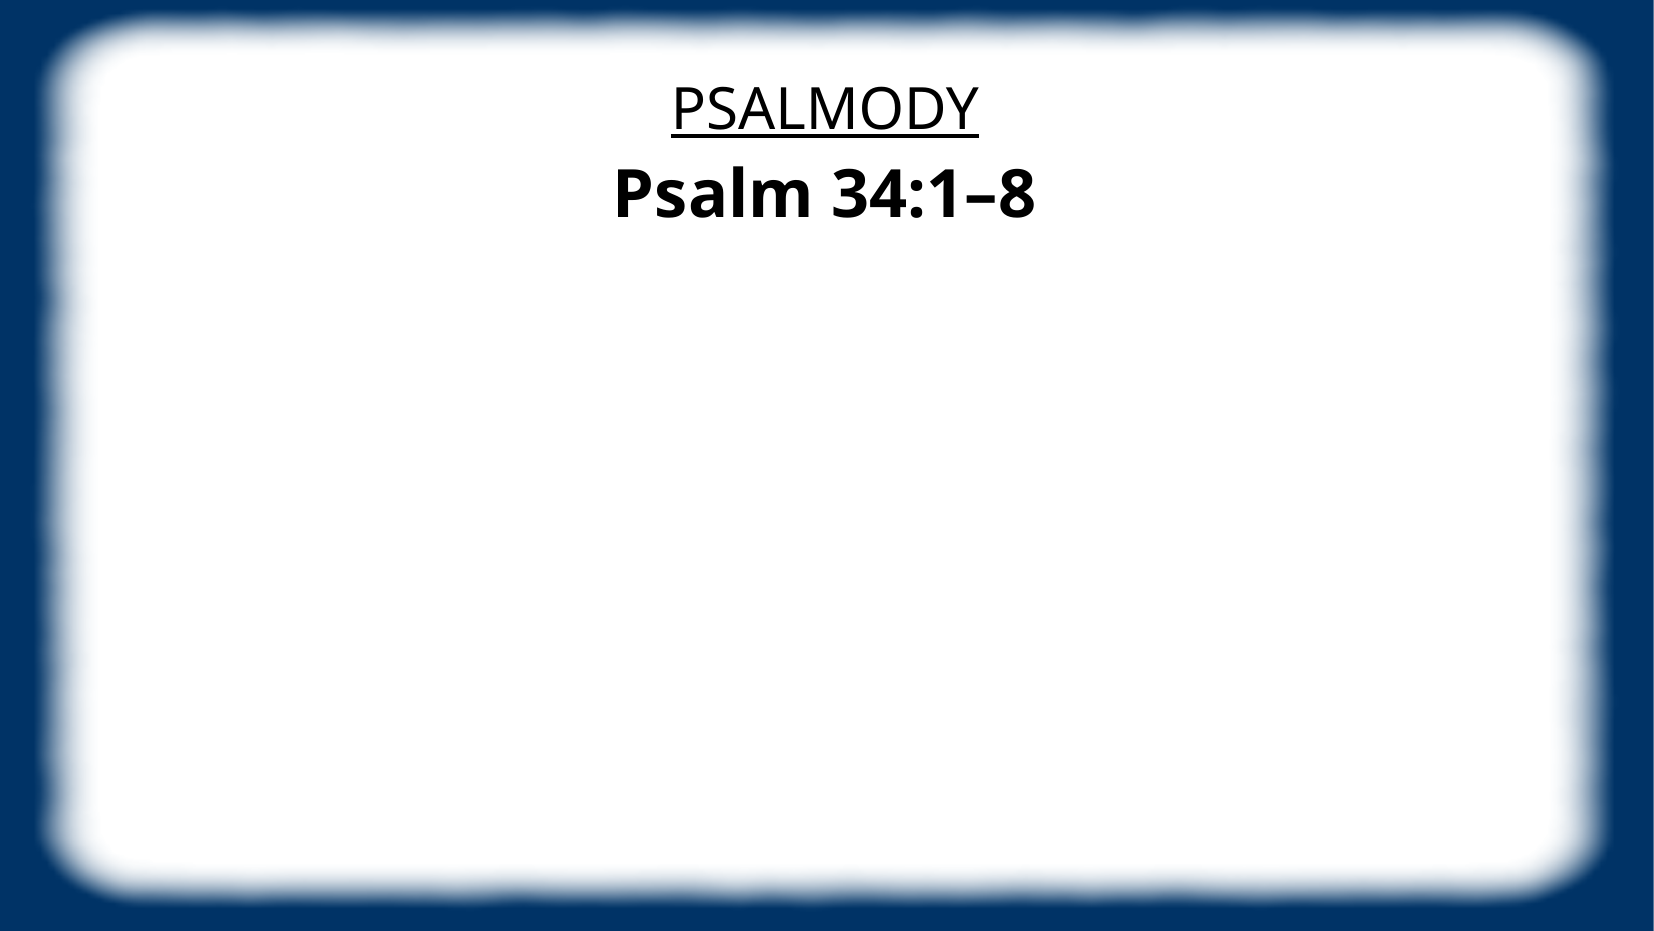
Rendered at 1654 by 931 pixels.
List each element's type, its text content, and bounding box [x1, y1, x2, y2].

text_box PSALMODY Psalm 34:1–8 [105, 60, 1546, 241]
picture [0, 0, 1654, 931]
